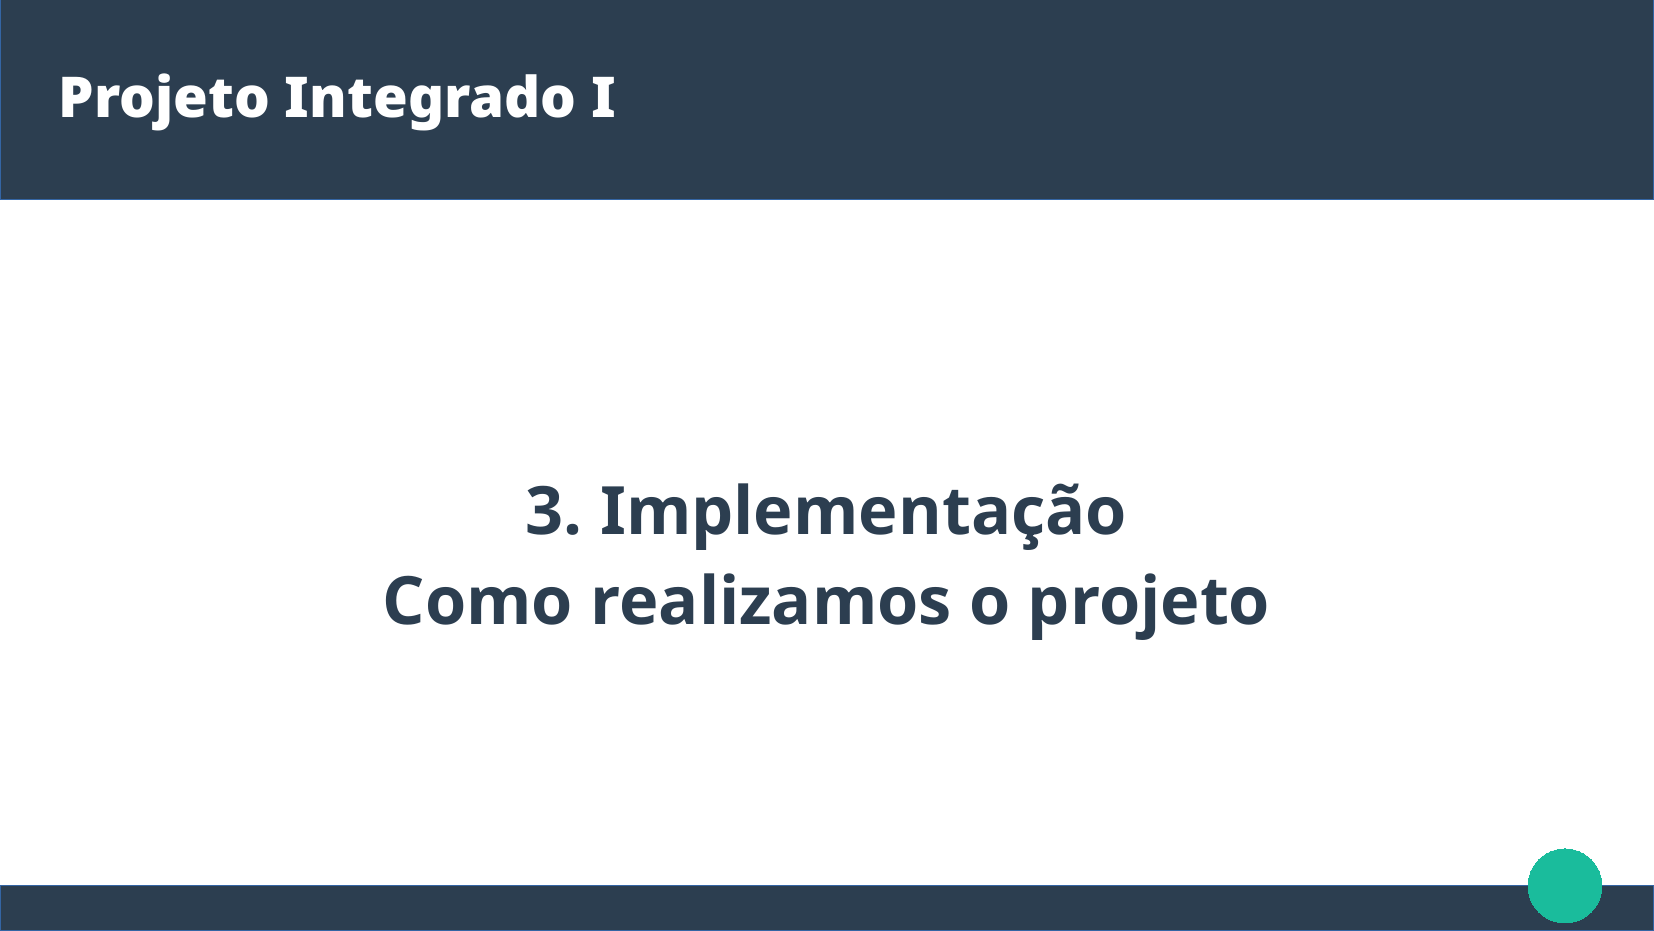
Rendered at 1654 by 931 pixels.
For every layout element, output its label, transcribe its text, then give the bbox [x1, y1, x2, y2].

subtitle 3. Implementação Como realizamos o projeto [59, 243, 1595, 864]
title Projeto Integrado I [59, 37, 1595, 155]
